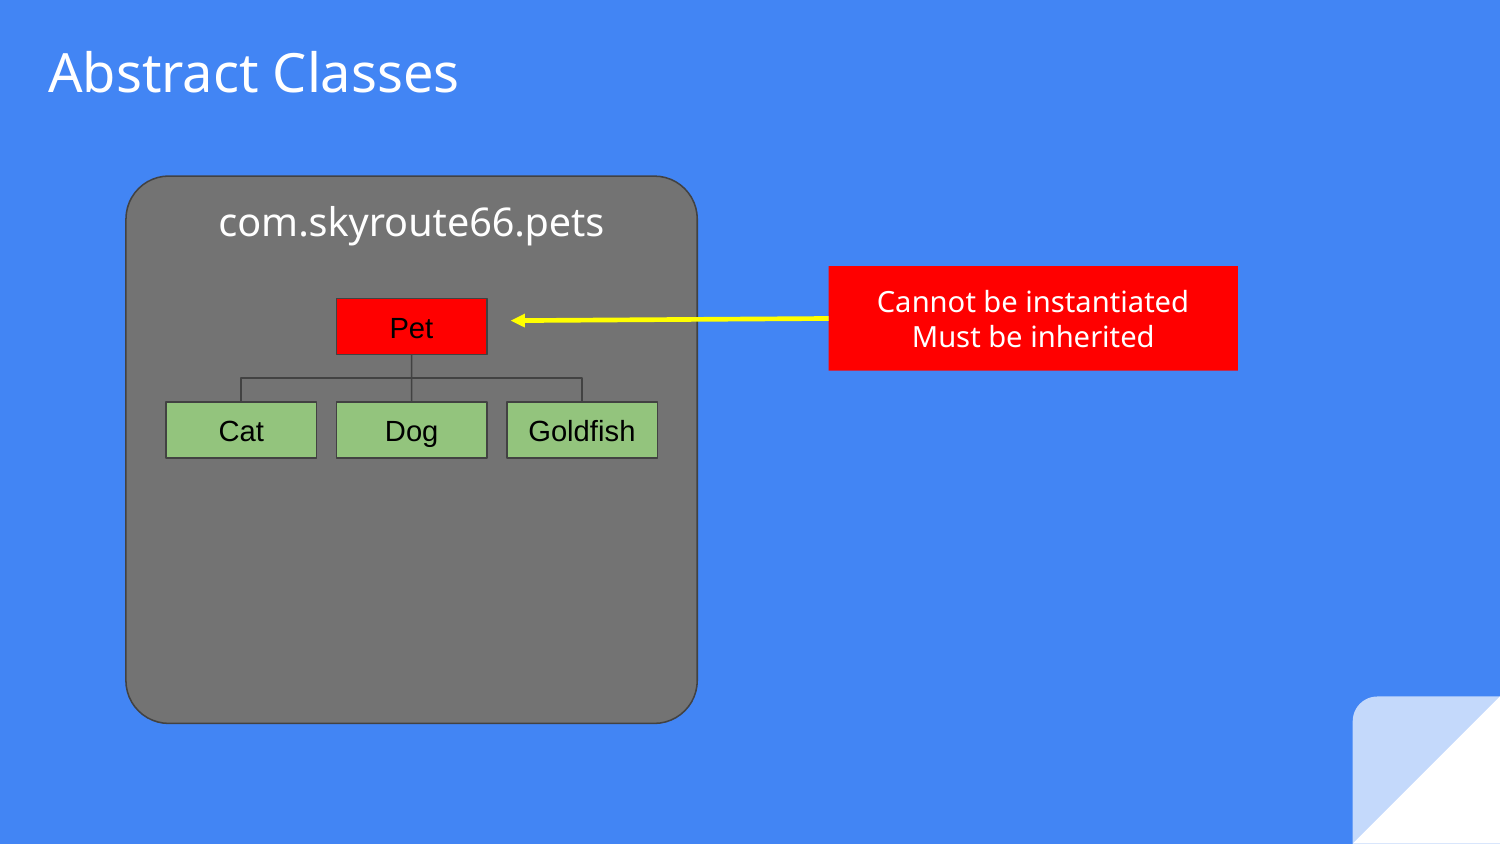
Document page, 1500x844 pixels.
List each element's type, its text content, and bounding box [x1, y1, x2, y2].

title Abstract Classes [33, 36, 1452, 119]
text_box Cannot be instantiated Must be inherited [828, 266, 1238, 371]
text_box Goldfish [506, 401, 658, 458]
text_box [125, 195, 698, 724]
text_box com.skyroute66.pets [133, 185, 690, 256]
text_box Dog [336, 401, 487, 458]
text_box Pet [336, 298, 487, 355]
text_box [142, 176, 681, 185]
text_box Cat [165, 401, 317, 458]
